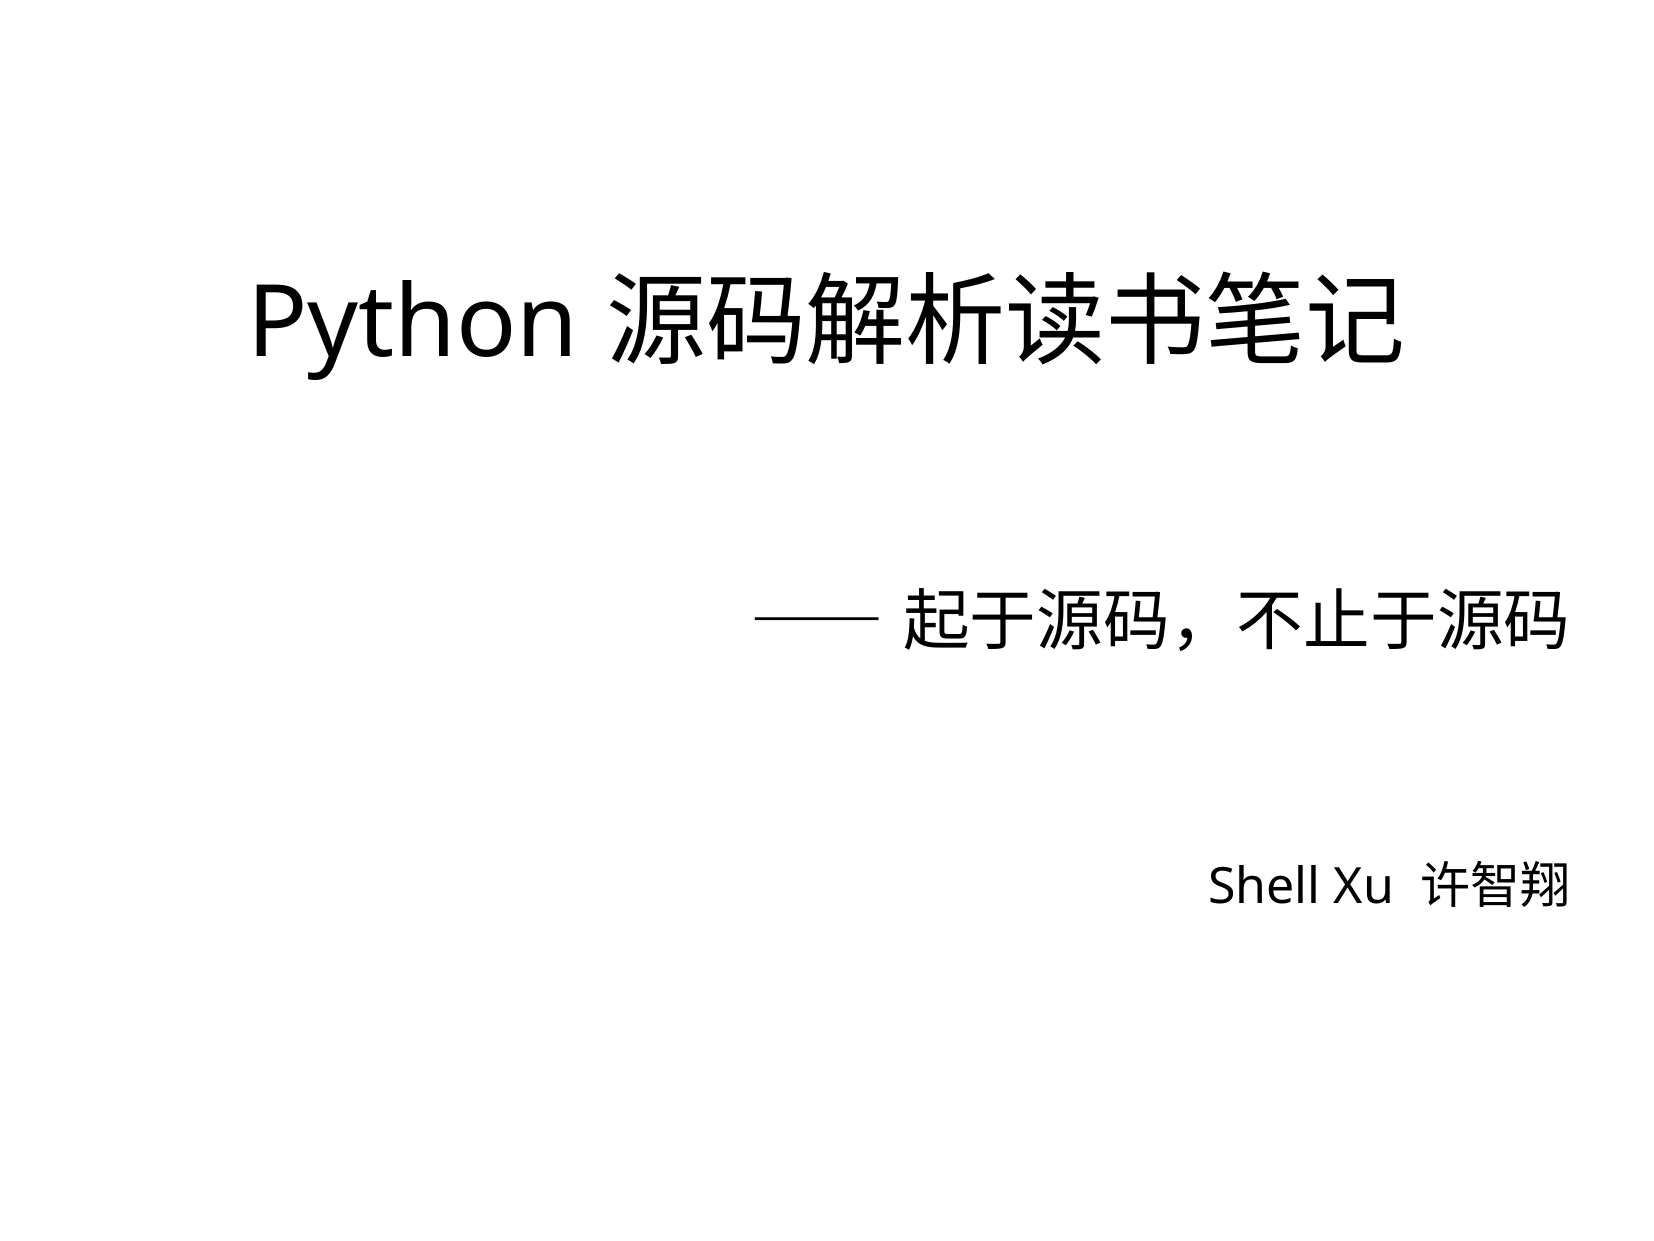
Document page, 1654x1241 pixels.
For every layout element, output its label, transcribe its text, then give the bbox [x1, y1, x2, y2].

subtitle Python源码解析读书笔记 ——起于源码，不止于源码 Shell Xu 许智翔 [82, 49, 1571, 1109]
